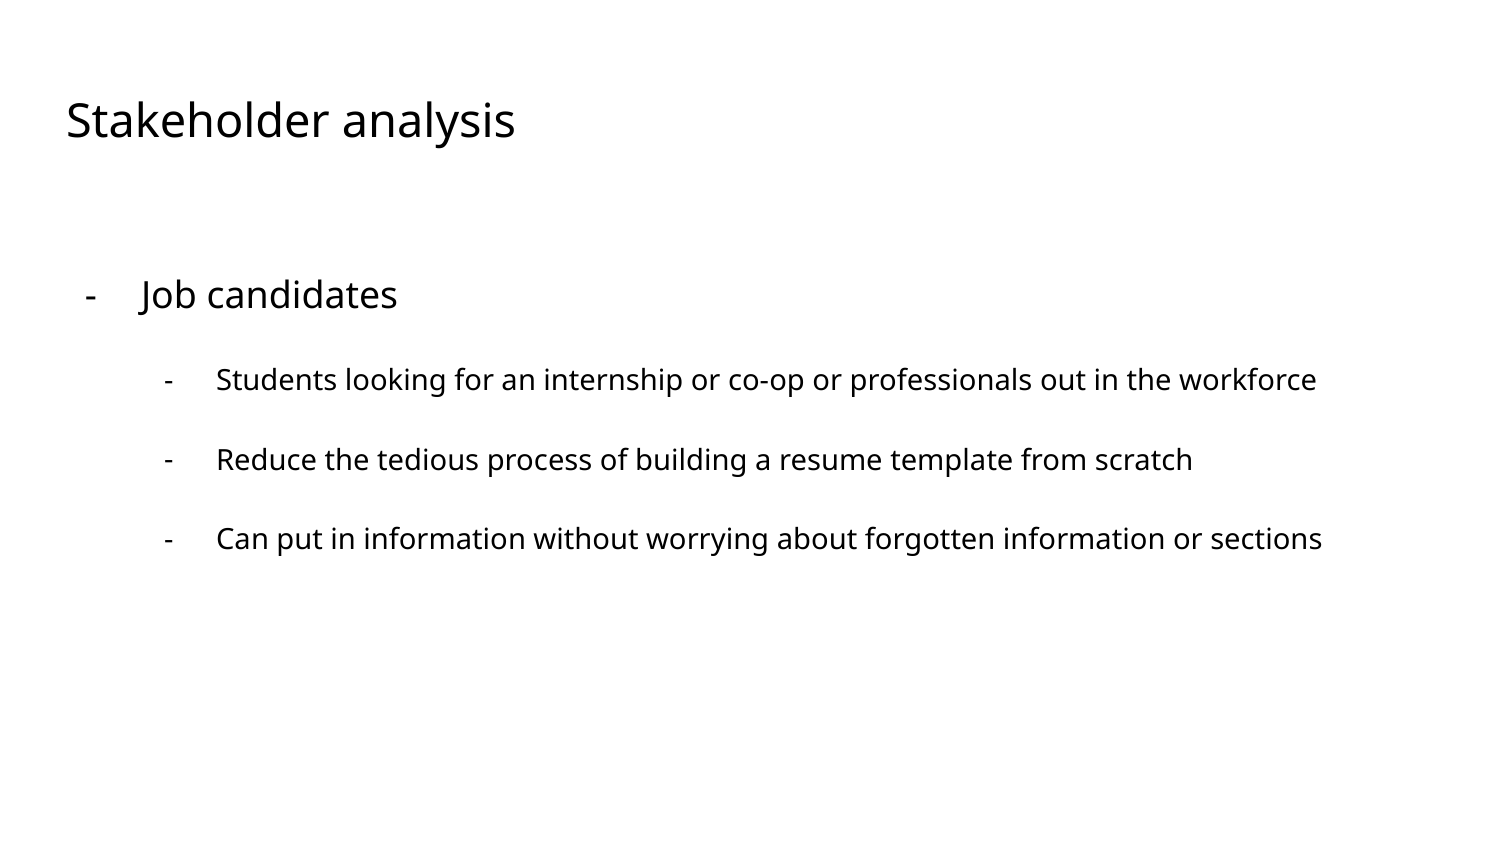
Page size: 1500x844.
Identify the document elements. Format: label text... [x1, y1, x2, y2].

list Job candidates Students looking for an internship or co-op or professionals out in the workforce Reduce the tedious process of building a resume template from scratch Can put in information without worrying about forgotten information or sections [51, 202, 1449, 750]
title Stakeholder analysis [51, 72, 1449, 167]
